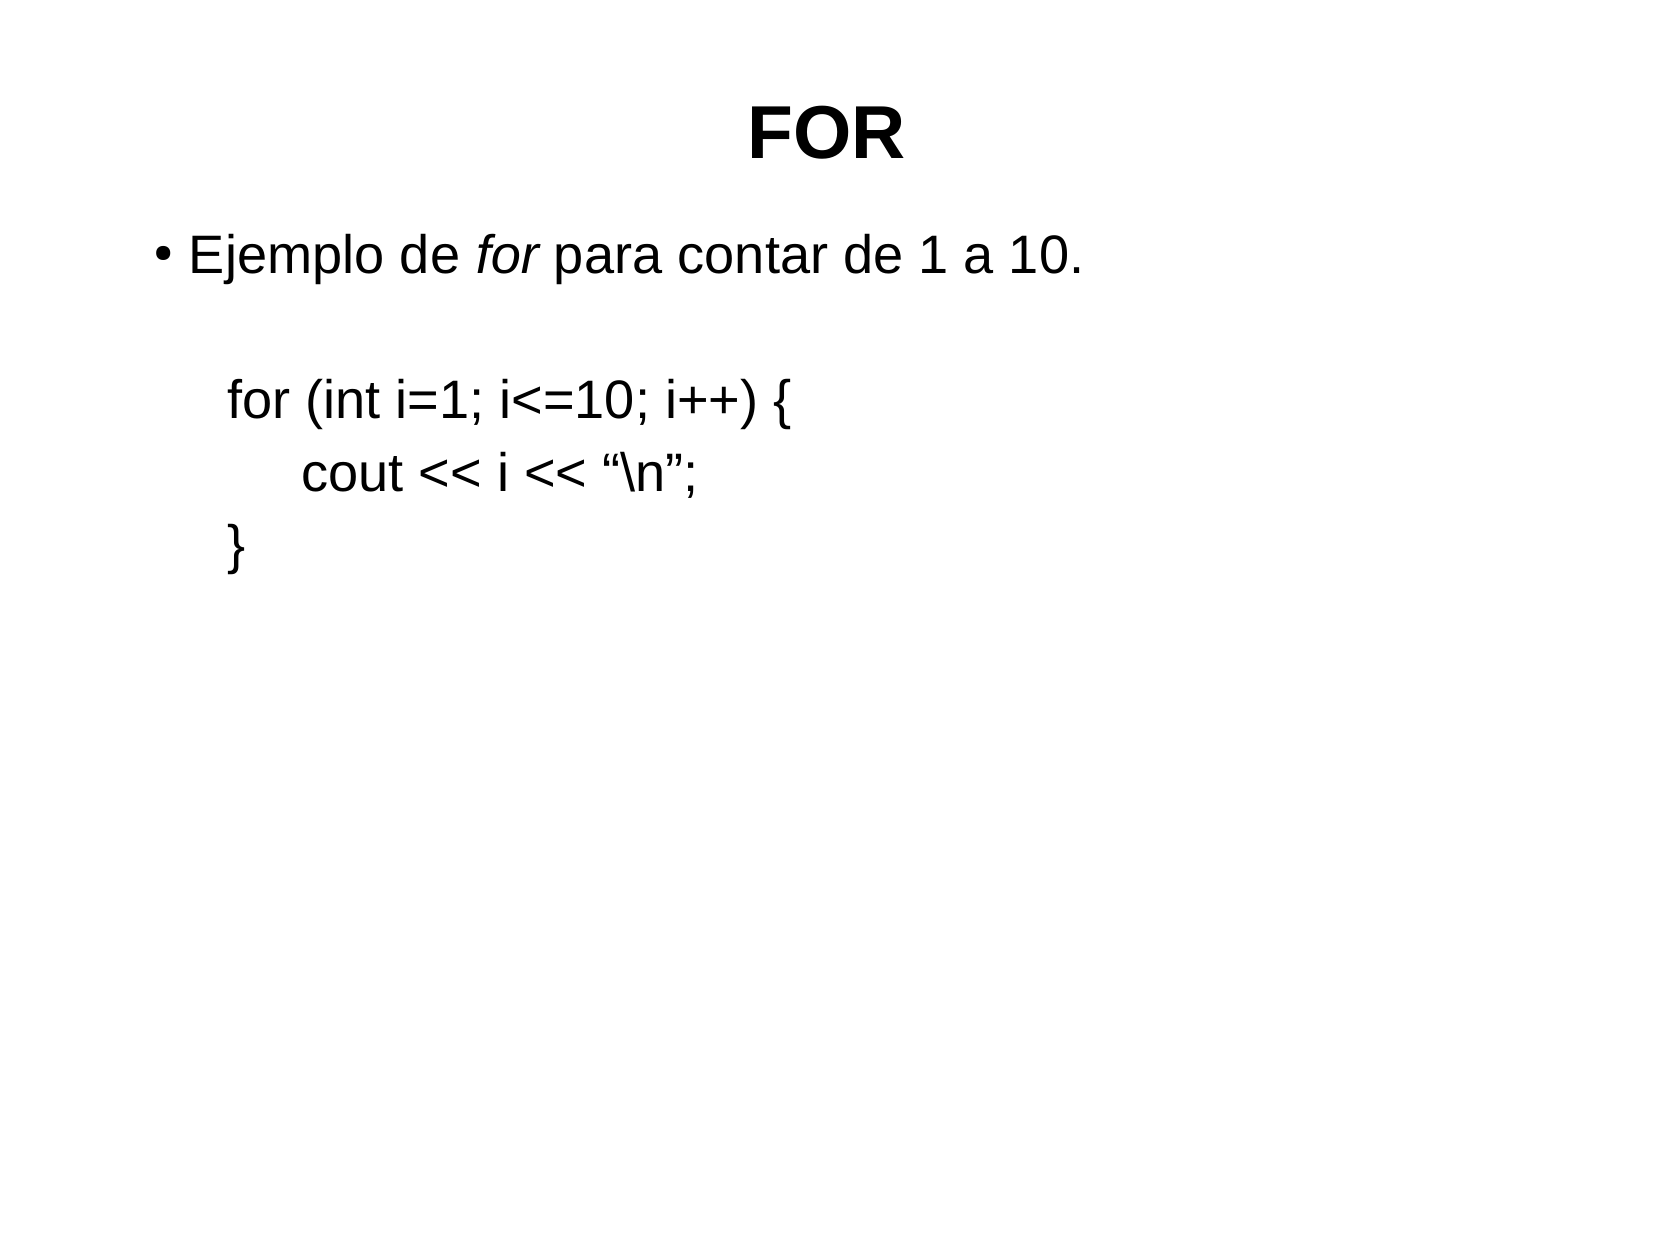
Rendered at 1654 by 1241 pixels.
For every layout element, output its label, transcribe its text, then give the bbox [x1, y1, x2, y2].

title FOR [82, 29, 1571, 237]
subtitle Ejemplo de for para contar de 1 a 10. for (int i=1; i<=10; i++) { cout << i << “\n”; } [153, 224, 1548, 1209]
